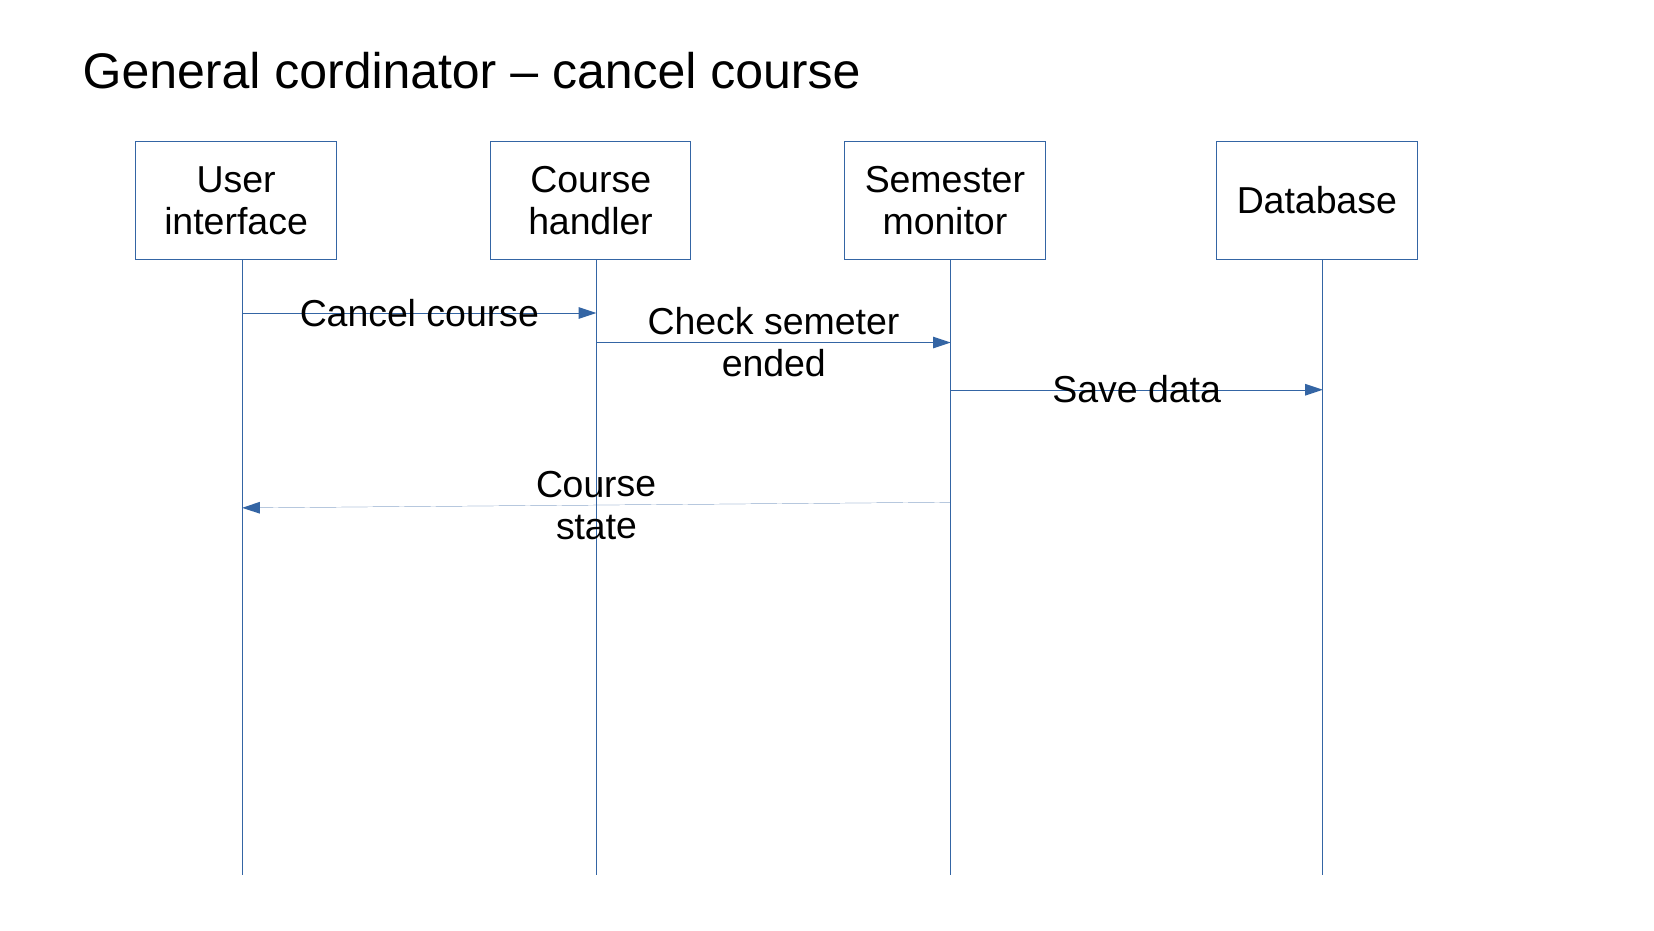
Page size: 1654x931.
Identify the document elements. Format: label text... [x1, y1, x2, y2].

text_box Course handler [490, 141, 691, 260]
title General cordinator – cancel course [82, 37, 1571, 107]
text_box Database [1216, 141, 1418, 260]
text_box User interface [135, 141, 337, 260]
text_box Semester monitor [844, 141, 1046, 260]
